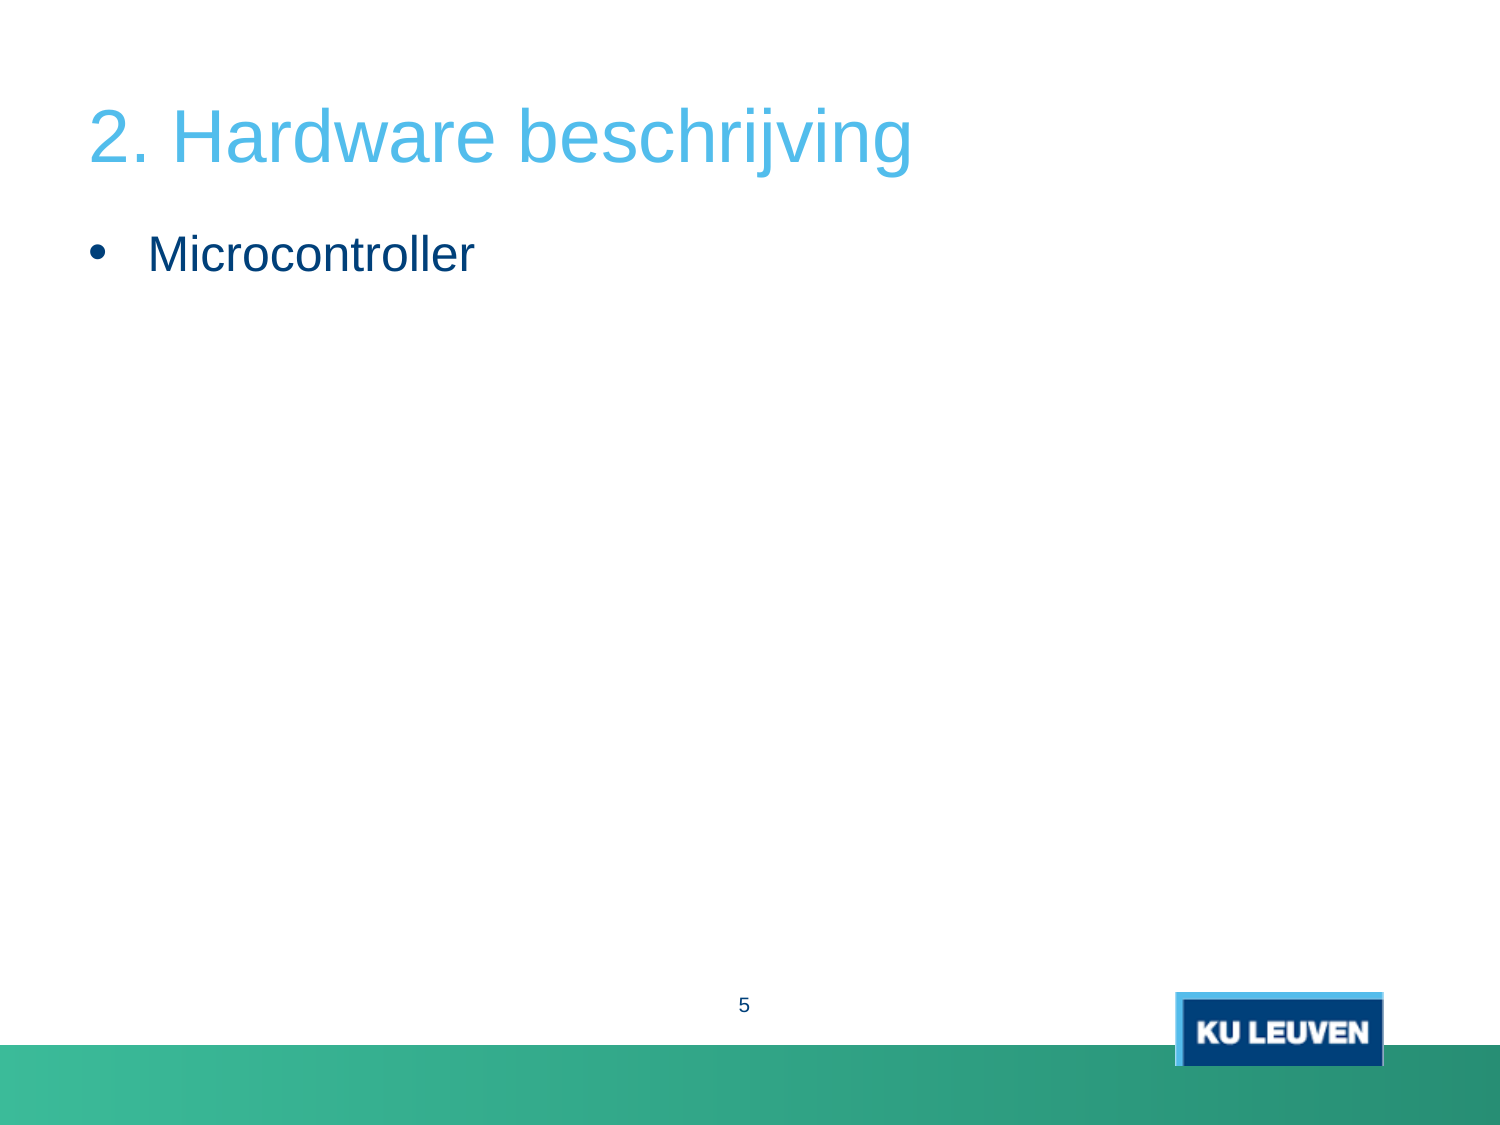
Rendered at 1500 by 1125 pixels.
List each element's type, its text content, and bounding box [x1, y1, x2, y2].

title 2. Hardware beschrijving [88, 29, 1456, 178]
list Microcontroller [88, 221, 1456, 948]
slide_number <number> [596, 992, 750, 1040]
picture [1175, 992, 1384, 1066]
